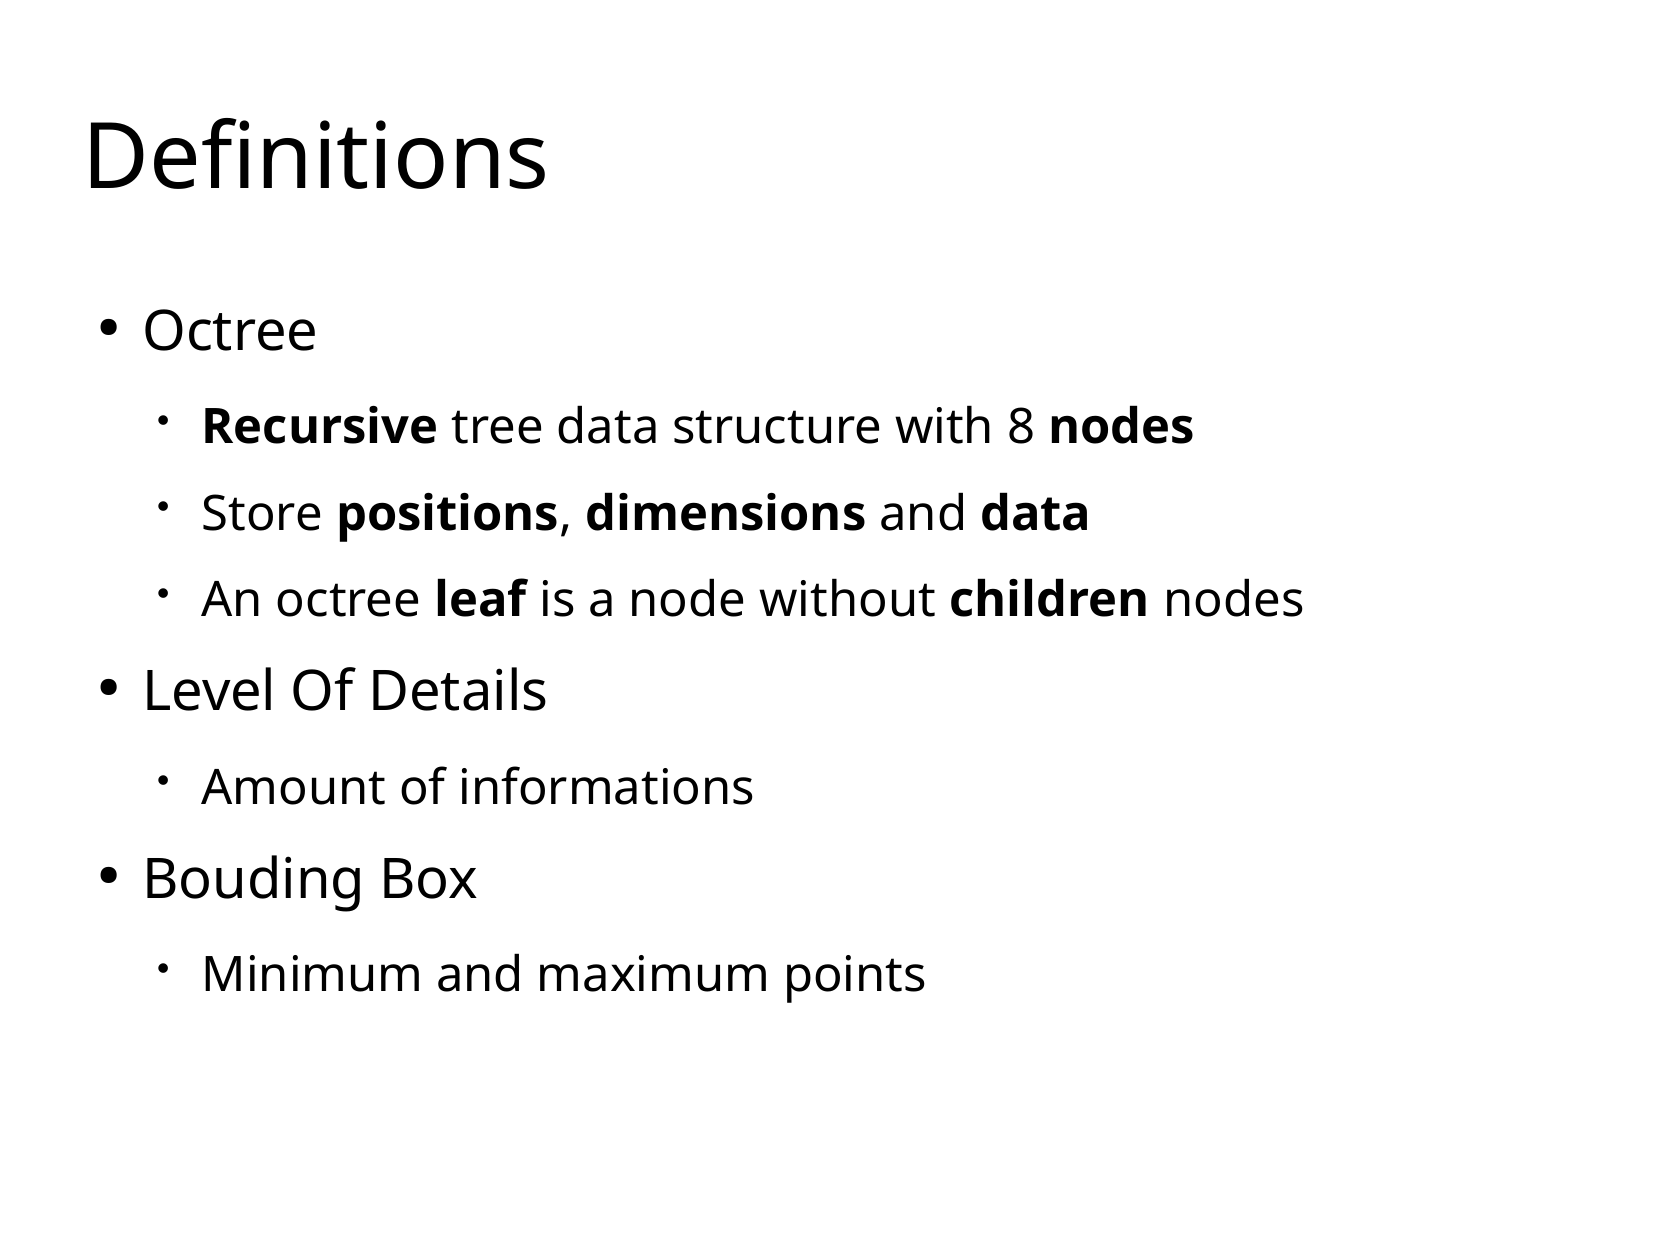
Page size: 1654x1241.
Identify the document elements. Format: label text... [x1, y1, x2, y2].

list Octree Recursive tree data structure with 8 nodes Store positions, dimensions and data An octree leaf is a node without children nodes Level Of Details Amount of informations Bouding Box Minimum and maximum points [82, 290, 1571, 1010]
title Definitions [82, 49, 1571, 257]
